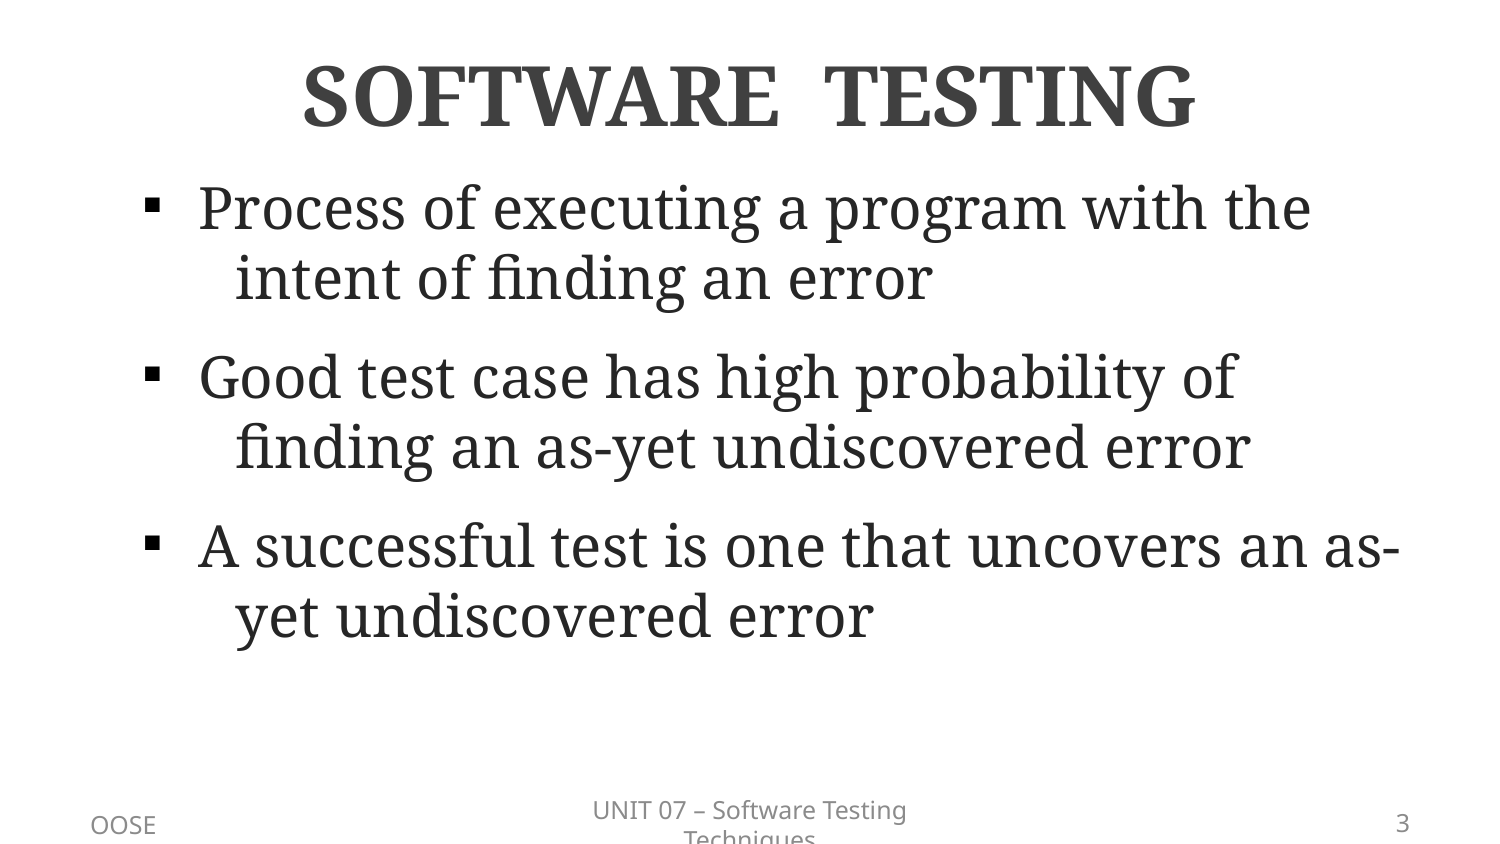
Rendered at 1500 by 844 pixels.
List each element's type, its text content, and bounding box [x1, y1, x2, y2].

list Process of executing a program with the intent of finding an error Good test case has high probability of finding an as-yet undiscovered error A successful test is one that uncovers an as-yet undiscovered error [75, 163, 1425, 754]
title Software testing [75, 23, 1425, 163]
